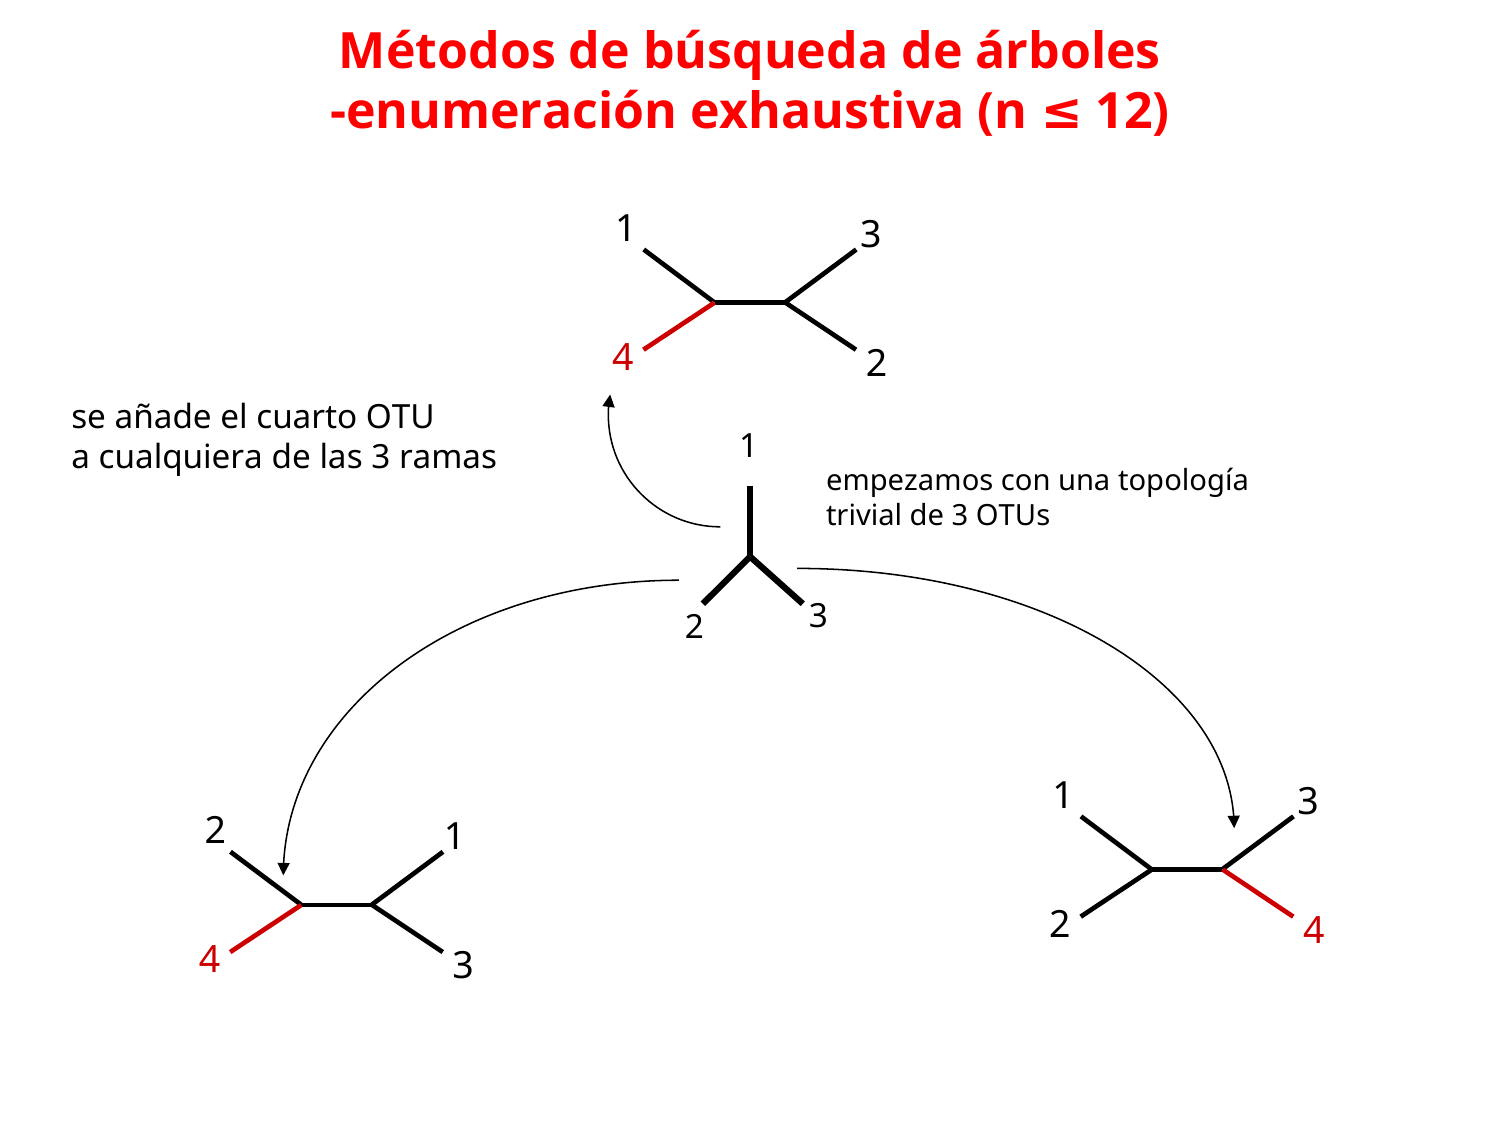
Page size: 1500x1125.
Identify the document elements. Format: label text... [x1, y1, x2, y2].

text_box 4 [597, 325, 649, 386]
text_box Métodos de búsqueda de árboles -enumeración exhaustiva (n ≤ 12) [315, 11, 1185, 147]
text_box se añade el cuarto OTU a cualquiera de las 3 ramas [56, 387, 513, 483]
text_box 1 [600, 196, 652, 257]
text_box 1 [1037, 763, 1089, 824]
text_box 3 [793, 586, 843, 642]
text_box 2 [1034, 892, 1086, 953]
text_box 1 [429, 804, 481, 866]
text_box 2 [851, 330, 903, 392]
text_box 3 [845, 202, 897, 263]
text_box 1 [724, 416, 774, 473]
text_box 2 [189, 798, 242, 860]
text_box empezamos con una topología trivial de 3 OTUs [811, 453, 1265, 540]
text_box 3 [1282, 769, 1334, 830]
text_box 4 [183, 927, 236, 988]
text_box 3 [437, 933, 490, 994]
text_box 4 [1288, 897, 1340, 959]
text_box 2 [670, 598, 719, 654]
